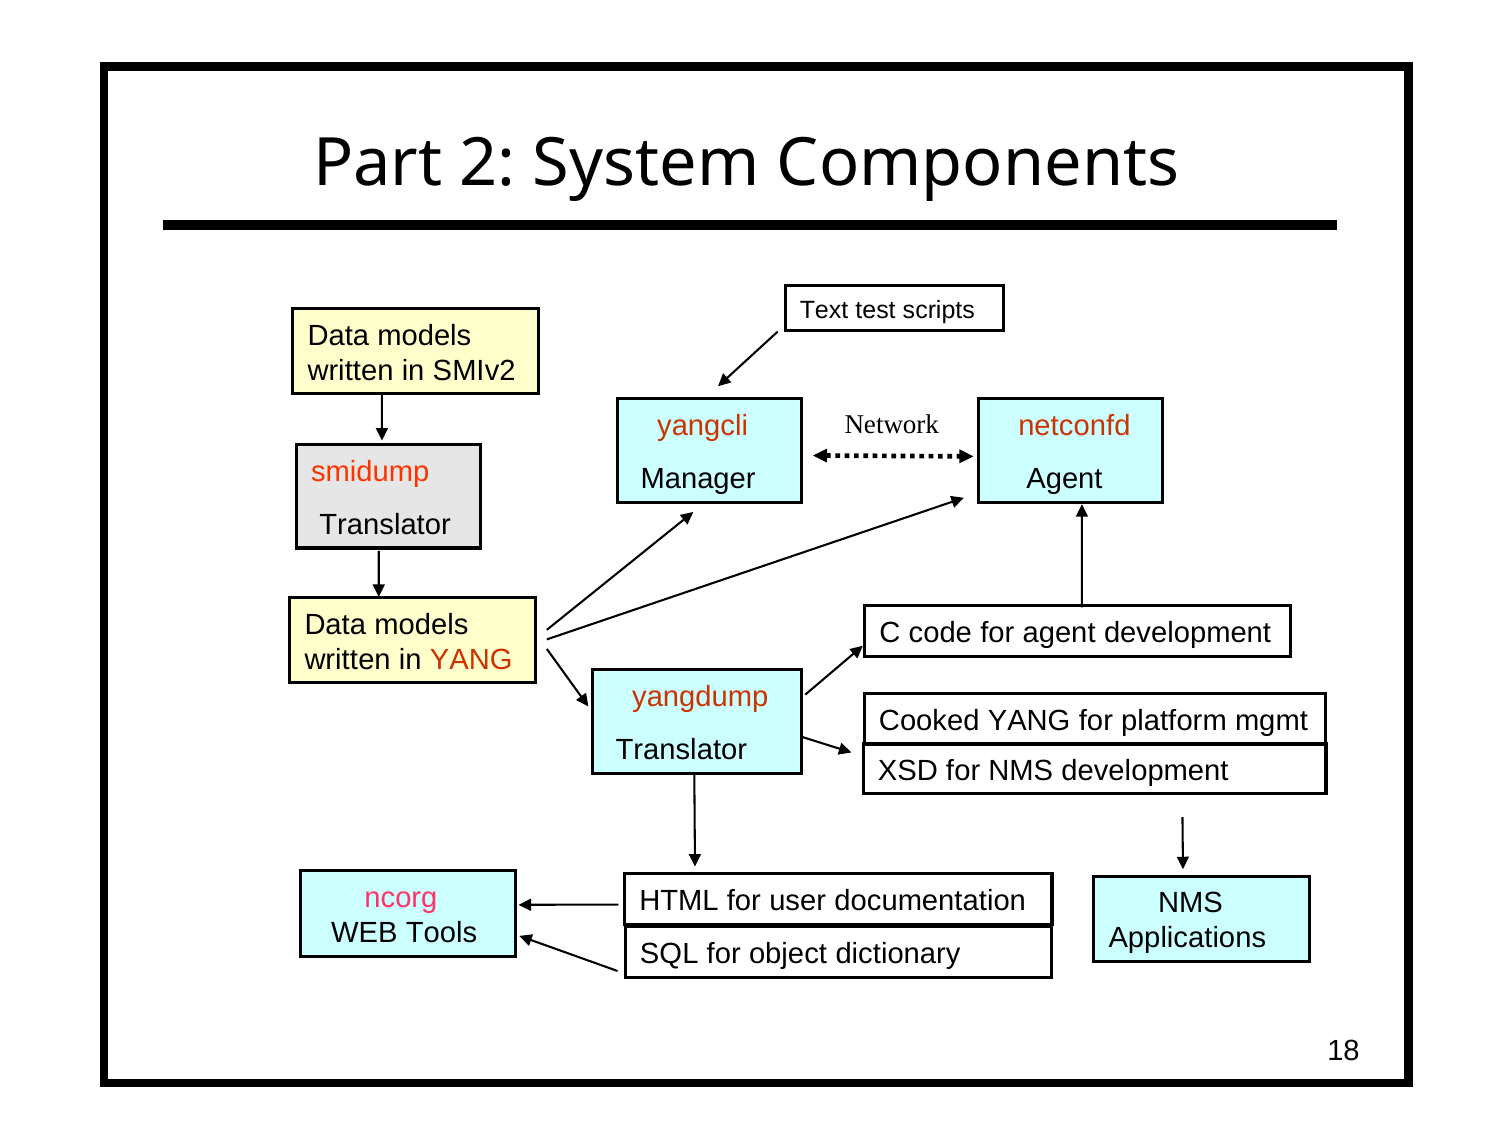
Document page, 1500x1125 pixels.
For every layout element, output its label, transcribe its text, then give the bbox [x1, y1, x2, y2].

text_box Data models written in YANG [289, 597, 536, 683]
text_box ncorg WEB Tools [300, 870, 516, 957]
text_box Text test scripts [785, 285, 1004, 331]
text_box yangdump Translator [592, 669, 802, 774]
text_box NMS Applications [1093, 876, 1310, 962]
text_box Cooked YANG for platform mgmt [864, 693, 1326, 745]
title Part 2: System Components [162, 59, 1332, 213]
text_box SQL for object dictionary [625, 926, 1052, 978]
text_box HTML for user documentation [624, 873, 1053, 925]
text_box XSD for NMS development [863, 743, 1327, 794]
text_box Network [829, 398, 954, 447]
text_box smidump Translator [296, 444, 481, 549]
text_box C code for agent development [864, 605, 1291, 657]
text_box Data models written in SMIv2 [292, 308, 539, 394]
text_box netconfd Agent [978, 398, 1163, 503]
text_box yangcli Manager [617, 398, 802, 503]
